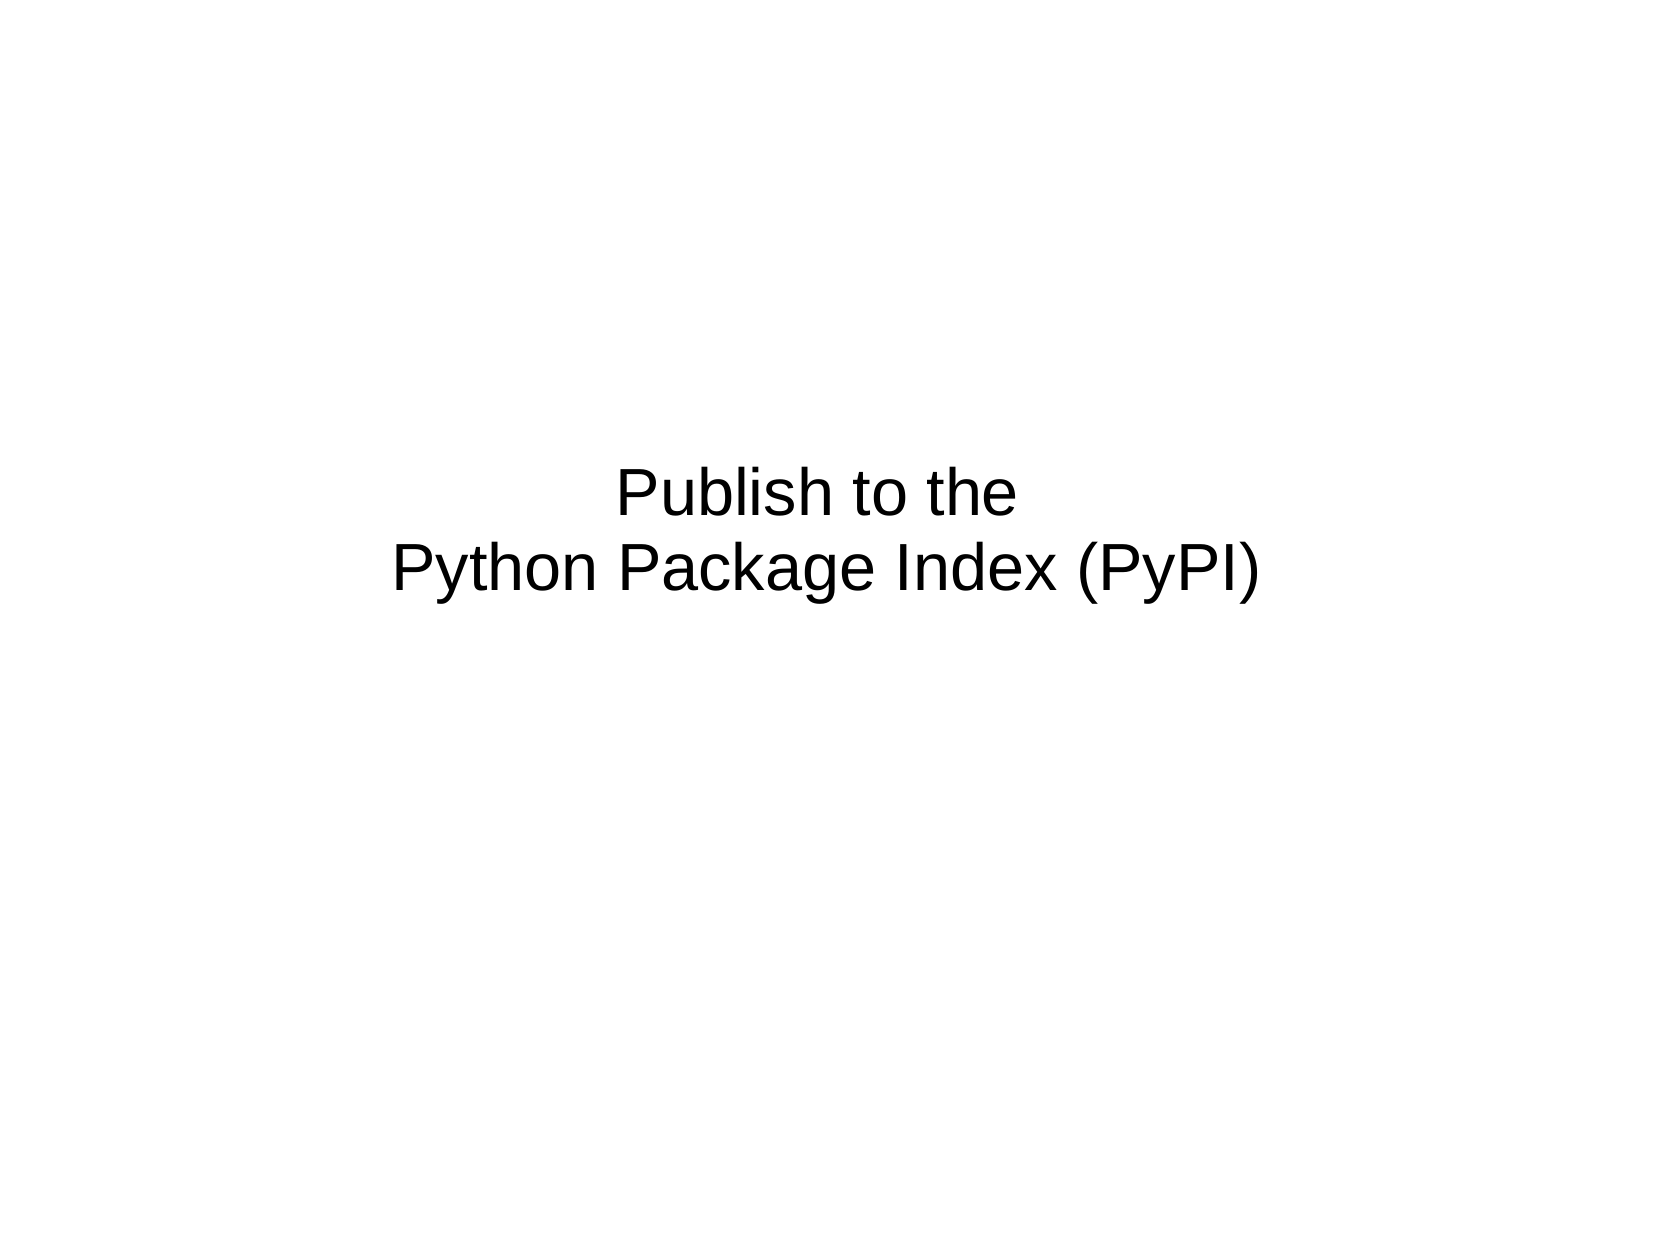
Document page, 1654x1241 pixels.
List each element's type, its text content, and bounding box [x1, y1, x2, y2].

subtitle Publish to the Python Package Index (PyPI) [82, 49, 1571, 1010]
